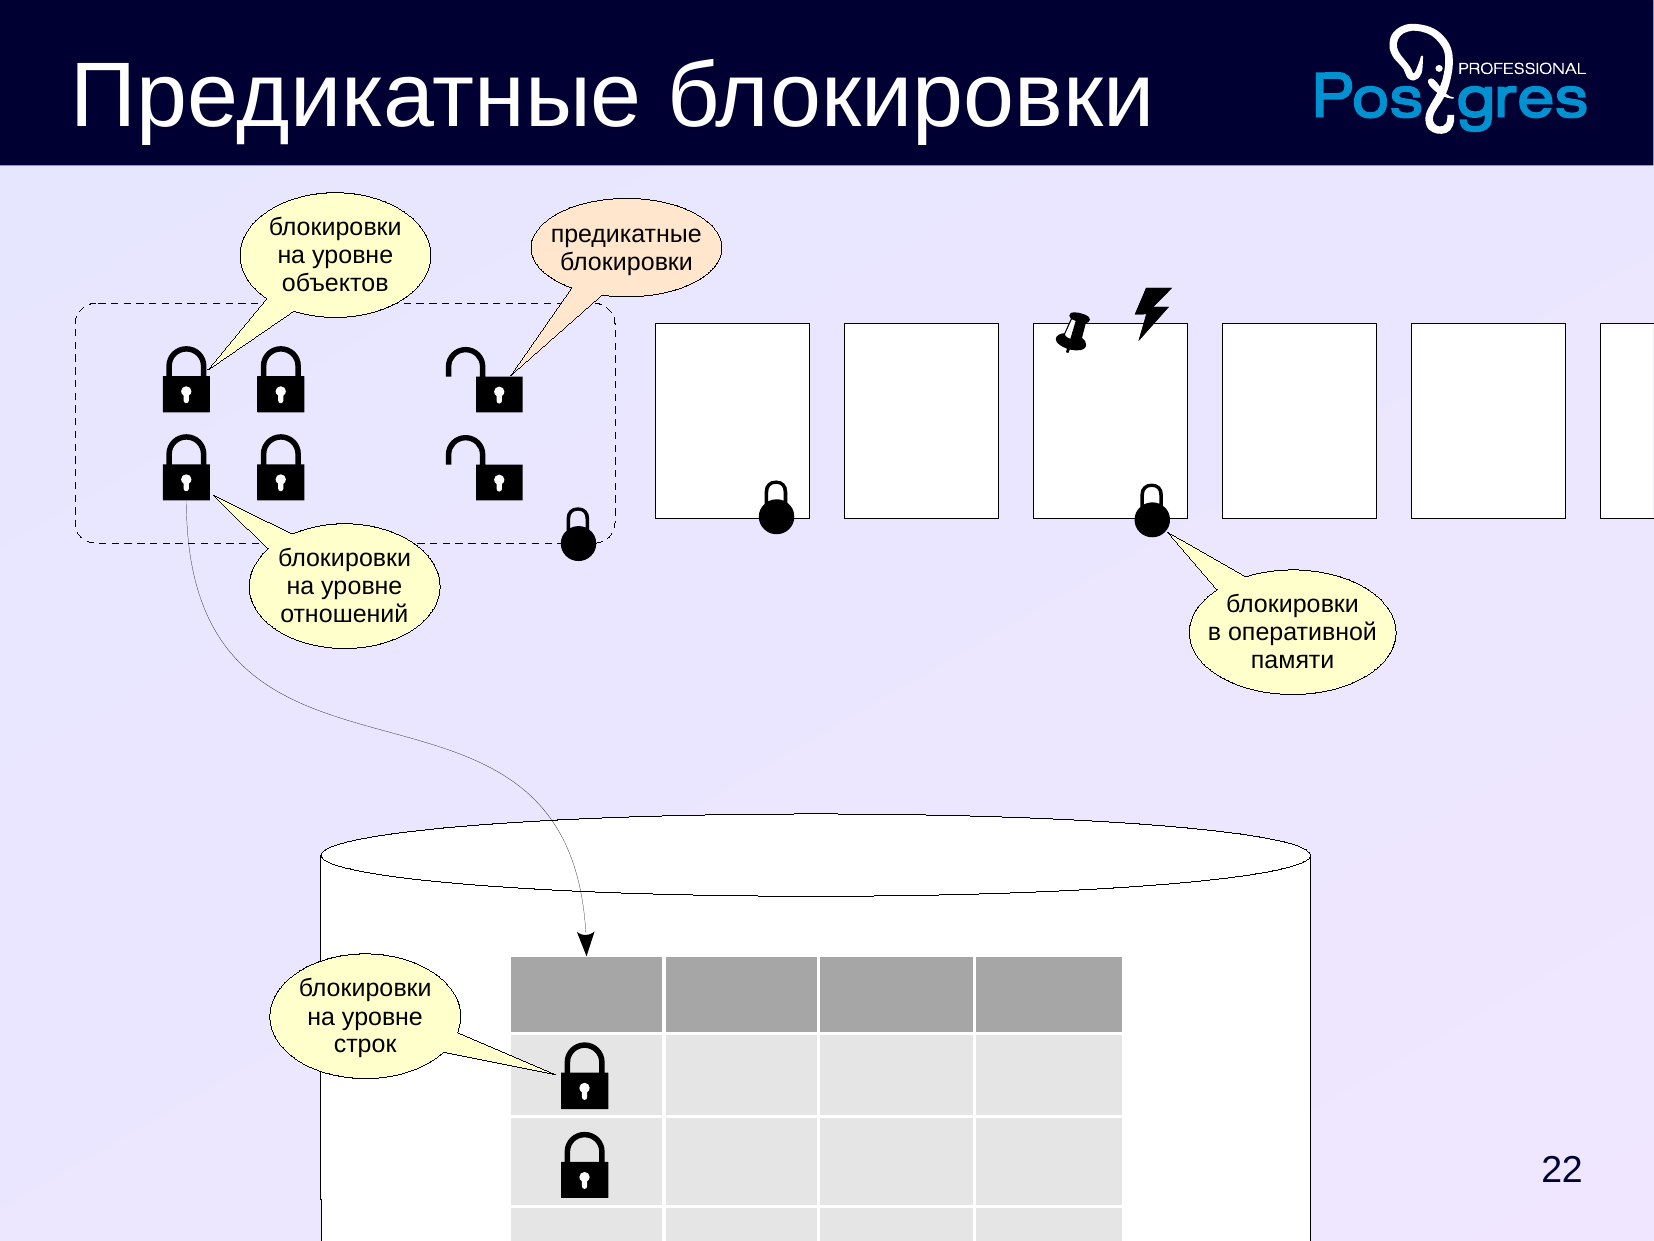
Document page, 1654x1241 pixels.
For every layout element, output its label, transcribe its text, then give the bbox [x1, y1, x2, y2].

picture [257, 346, 305, 413]
picture [162, 346, 211, 413]
text_box [320, 813, 1311, 1241]
text_box [1033, 287, 1188, 538]
text_box [181, 386, 192, 404]
text_box [844, 323, 999, 519]
title Предикатные блокировки [70, 43, 1241, 147]
picture [257, 434, 305, 501]
text_box блокировки в оперативной памяти [1167, 532, 1397, 695]
text_box [181, 474, 192, 492]
text_box [445, 435, 523, 501]
text_box [275, 386, 286, 404]
picture [561, 1042, 609, 1110]
text_box [1600, 323, 1654, 519]
text_box [655, 323, 810, 535]
text_box предикатные блокировки [510, 198, 722, 376]
text_box блокировки на уровне отношений [213, 495, 441, 649]
text_box [275, 474, 286, 492]
picture [561, 1131, 609, 1198]
text_box [1411, 323, 1566, 519]
text_box [1222, 323, 1377, 519]
text_box блокировки на уровне объектов [207, 192, 431, 370]
text_box [560, 507, 597, 562]
picture [162, 434, 211, 501]
text_box блокировки на уровне строк [269, 953, 556, 1079]
text_box [445, 346, 523, 413]
